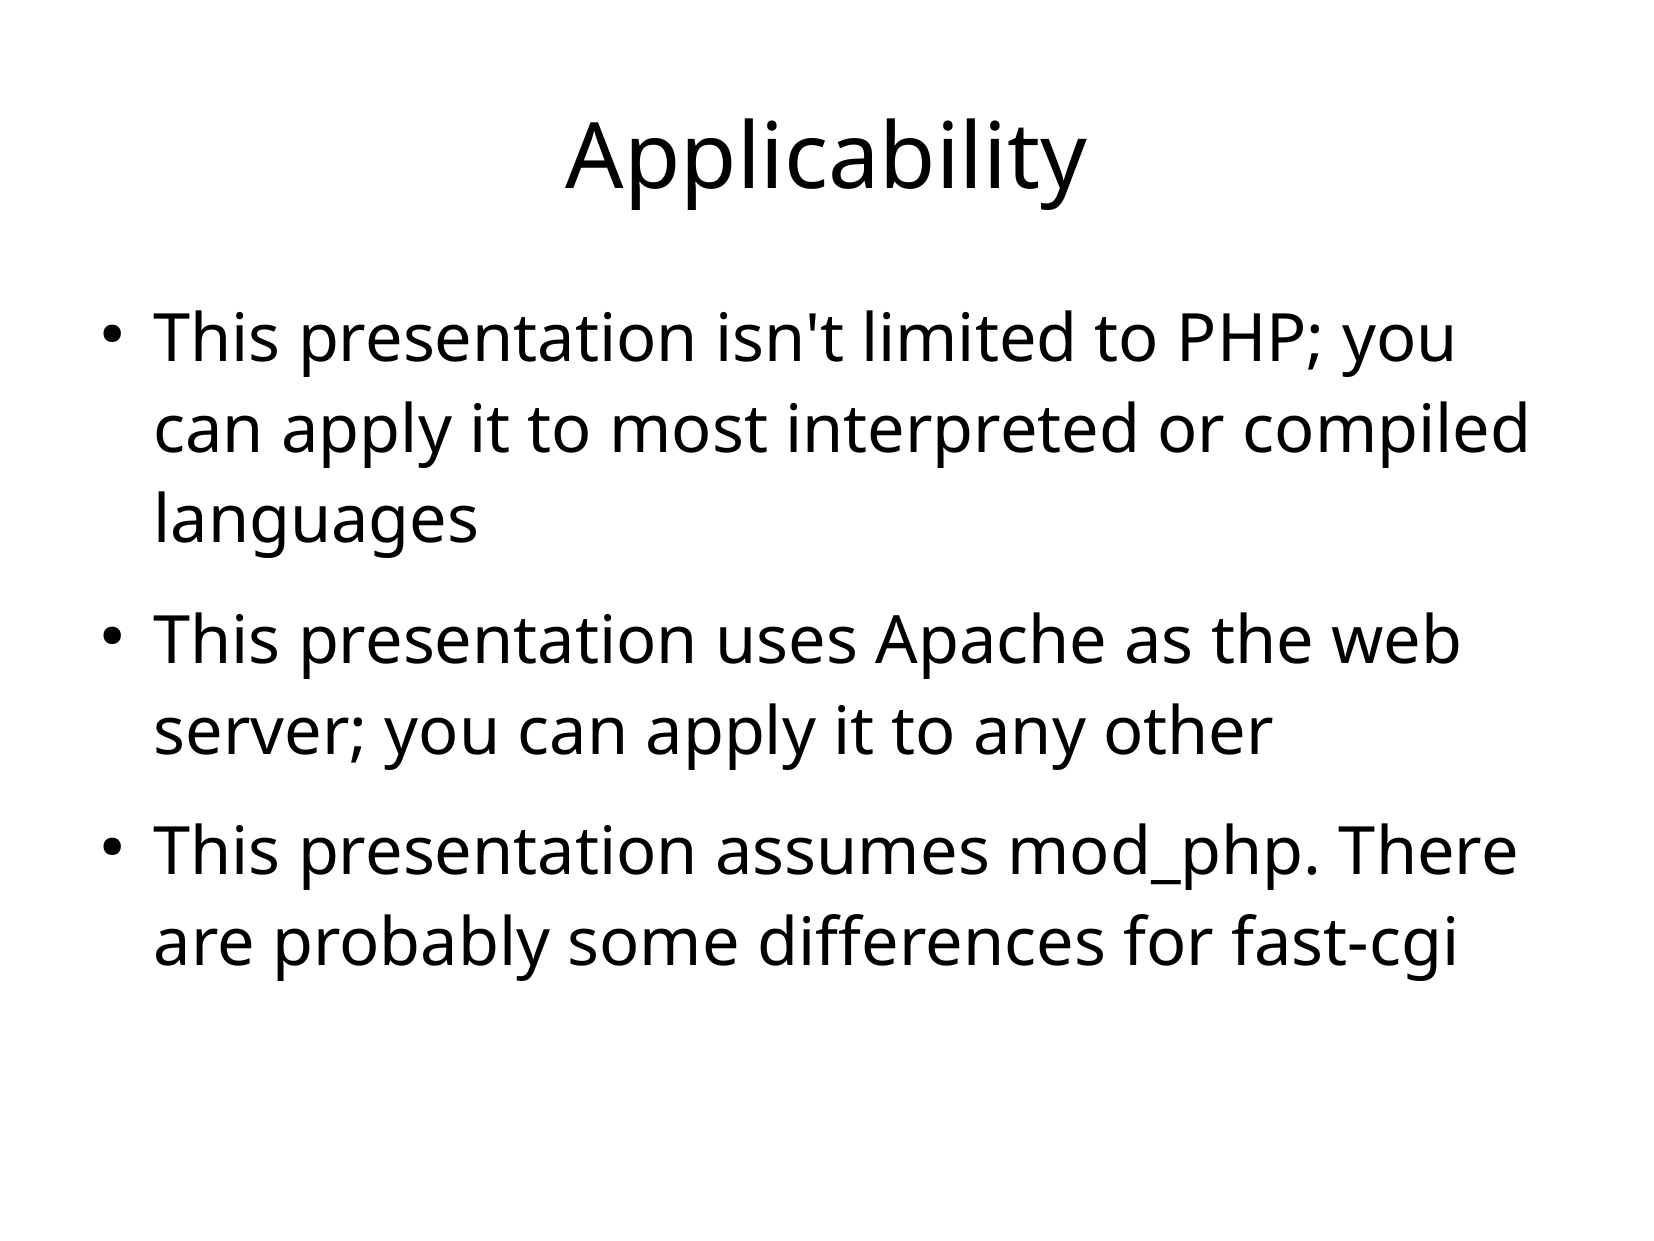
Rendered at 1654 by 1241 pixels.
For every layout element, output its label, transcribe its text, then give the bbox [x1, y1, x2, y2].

list This presentation isn't limited to PHP; you can apply it to most interpreted or compiled languages This presentation uses Apache as the web server; you can apply it to any other This presentation assumes mod_php. There are probably some differences for fast-cgi [82, 290, 1571, 1109]
title Applicability [82, 56, 1571, 250]
